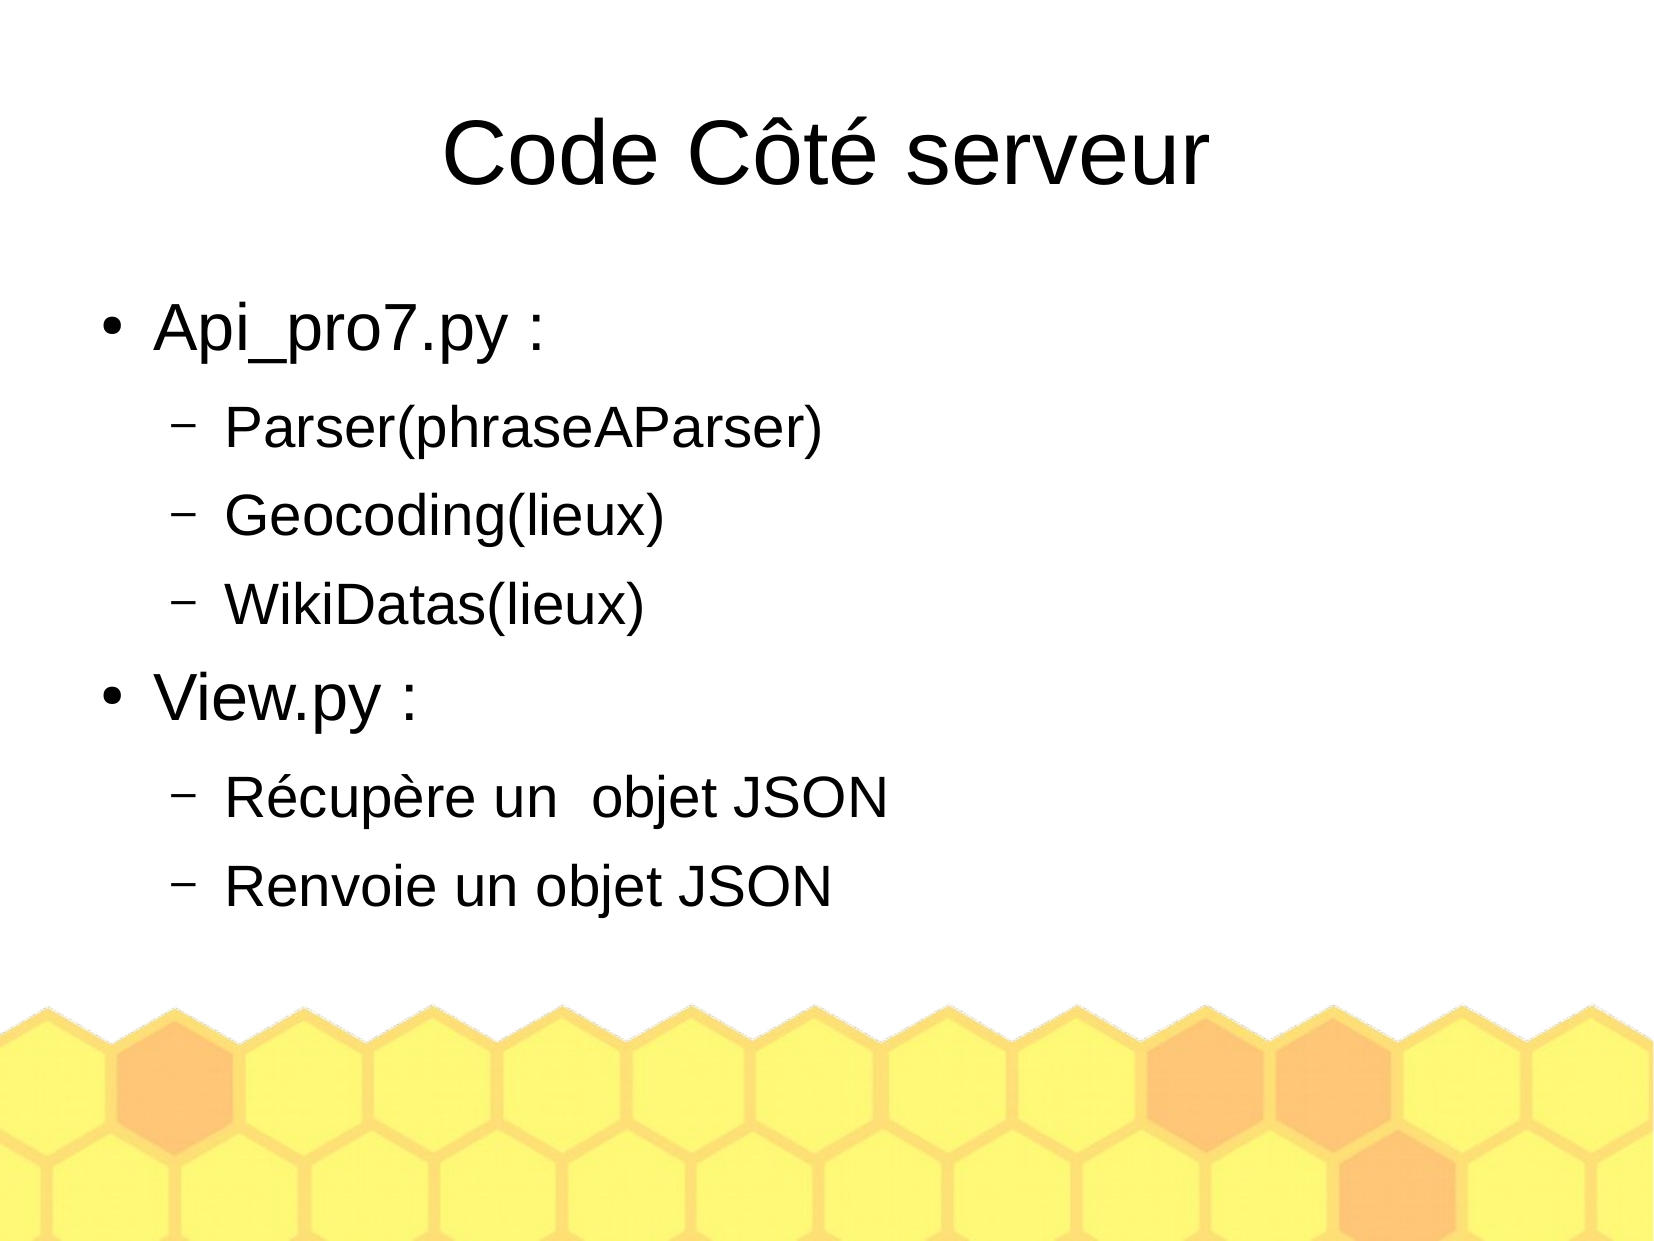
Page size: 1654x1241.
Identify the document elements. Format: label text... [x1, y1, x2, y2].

title Code Côté serveur [82, 49, 1571, 257]
list Api_pro7.py : Parser(phraseAParser) Geocoding(lieux) WikiDatas(lieux) View.py : Récupère un objet JSON Renvoie un objet JSON [82, 290, 1571, 1010]
picture [0, 1001, 1654, 1241]
